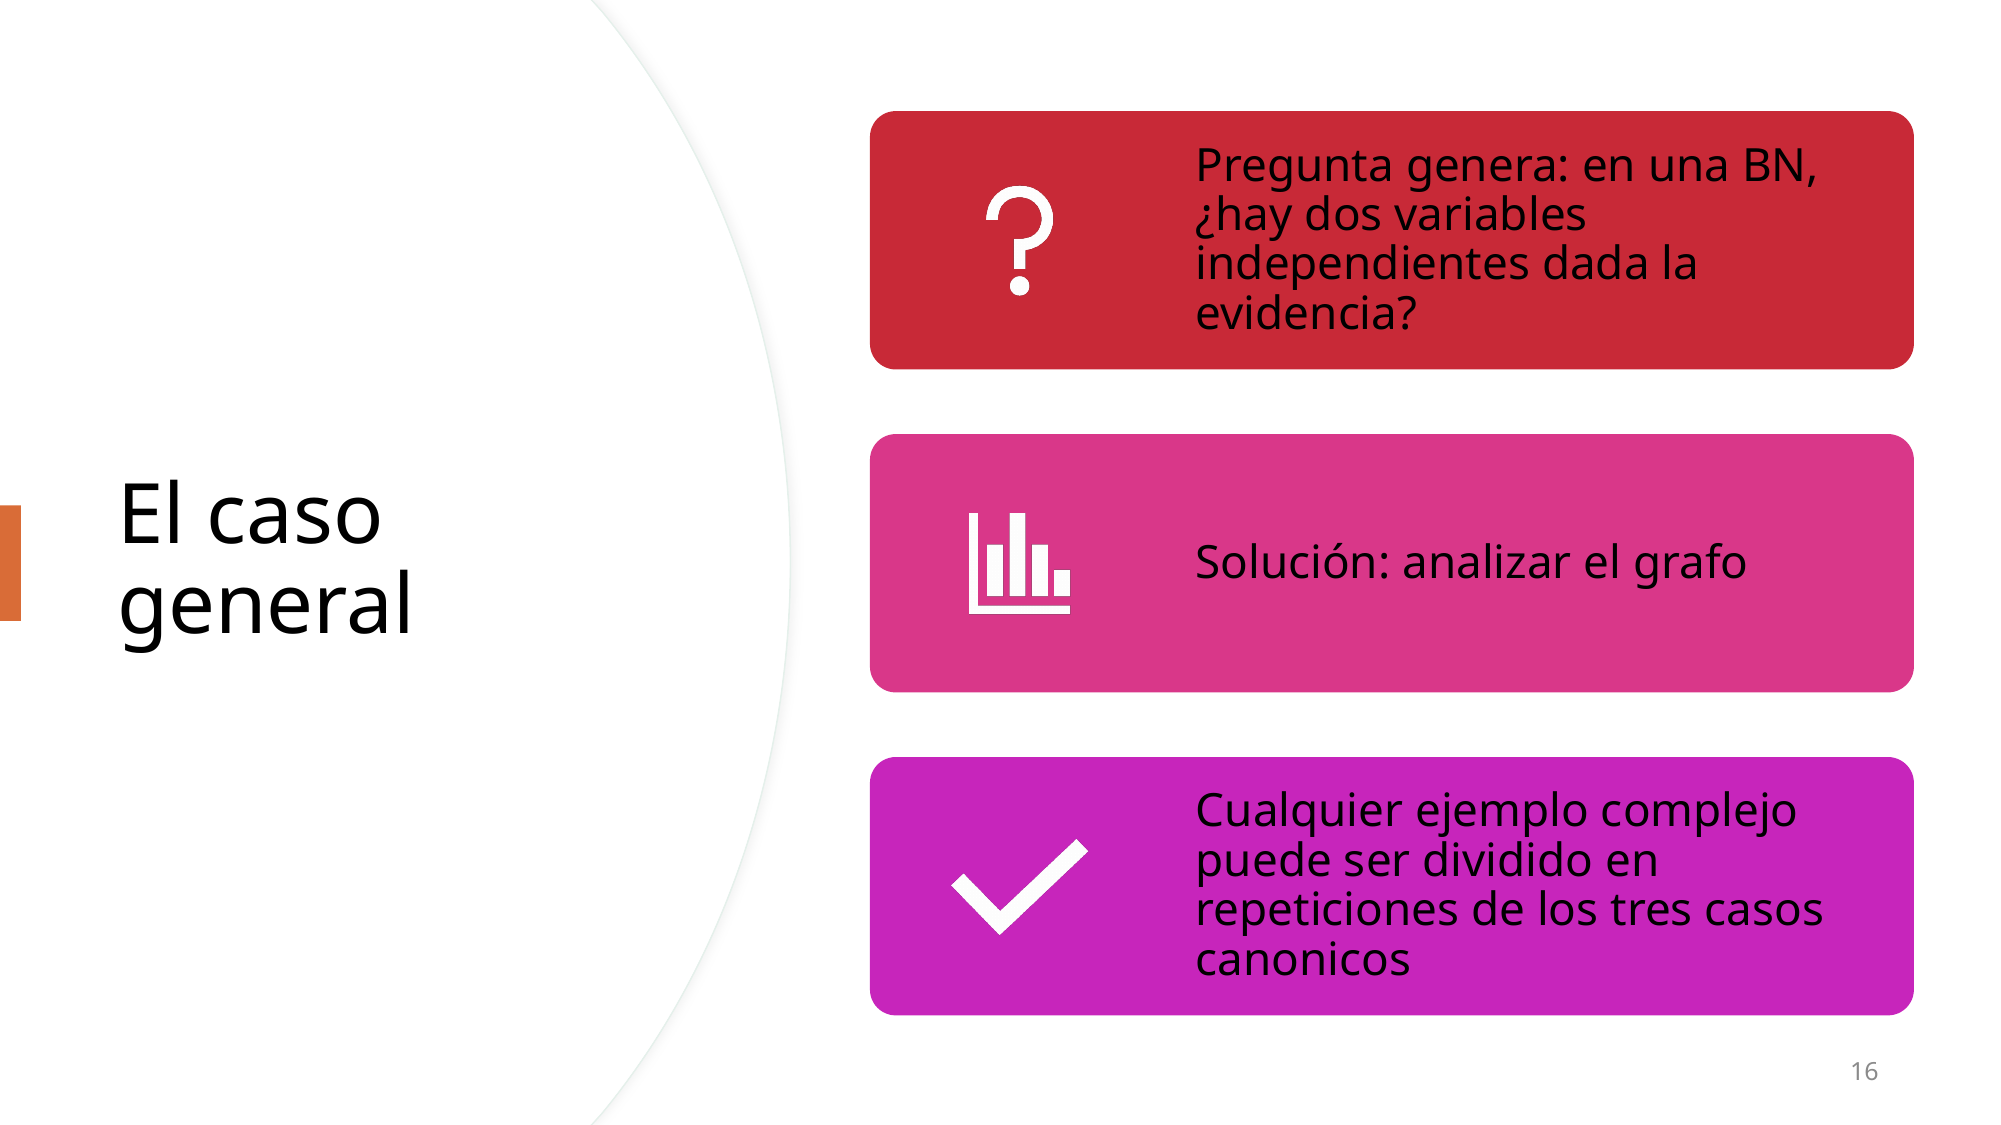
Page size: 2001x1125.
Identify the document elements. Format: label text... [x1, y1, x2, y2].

title El caso general [101, 190, 693, 933]
text_box Solución: analizar el grafo [1168, 434, 1914, 693]
text_box Pregunta genera: en una BN, ¿hay dos variables independientes dada la evidencia? [1168, 111, 1914, 370]
text_box [0, 0, 2000, 1125]
text_box Cualquier ejemplo complejo puede ser dividido en repeticiones de los tres casos canonicos [1168, 757, 1914, 1016]
slide_number <número> [1443, 1042, 1894, 1103]
